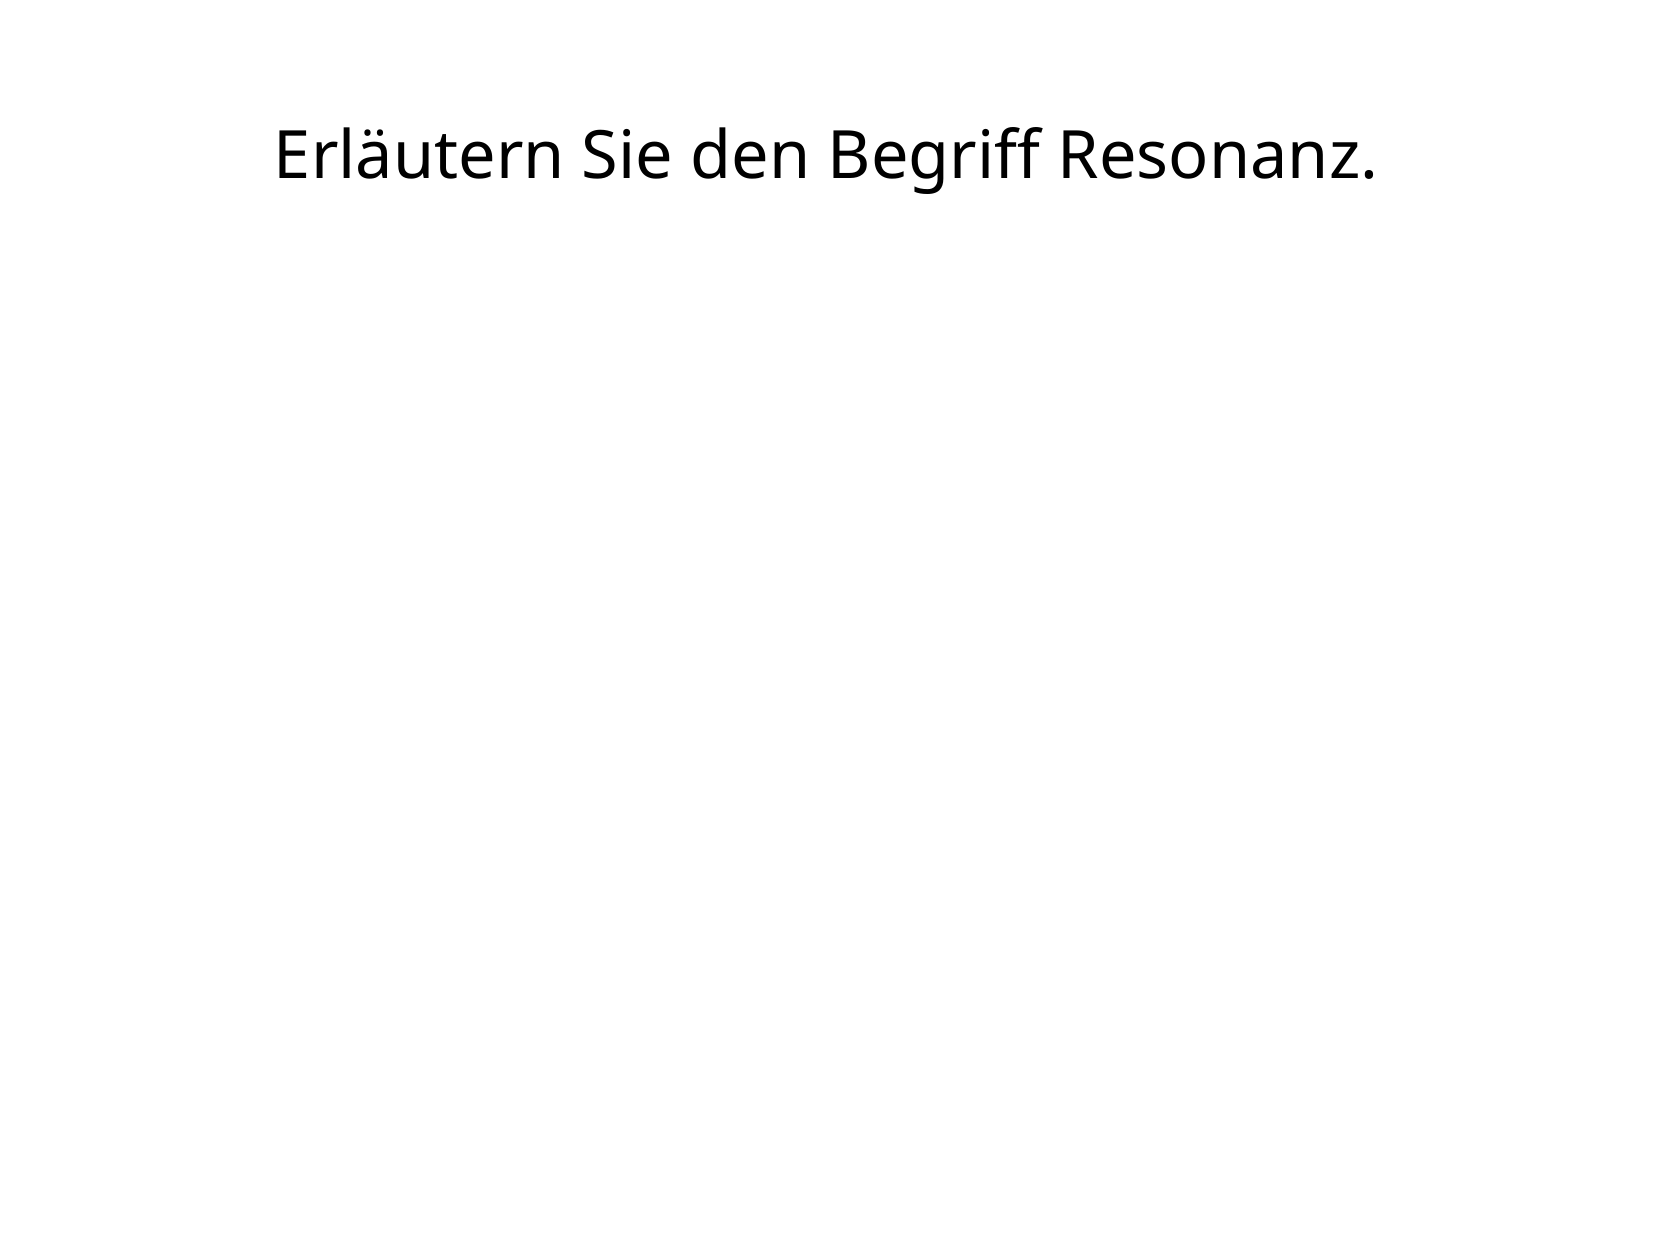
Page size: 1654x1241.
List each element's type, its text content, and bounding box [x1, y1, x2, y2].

title Erläutern Sie den Begriff Resonanz. [82, 49, 1571, 257]
